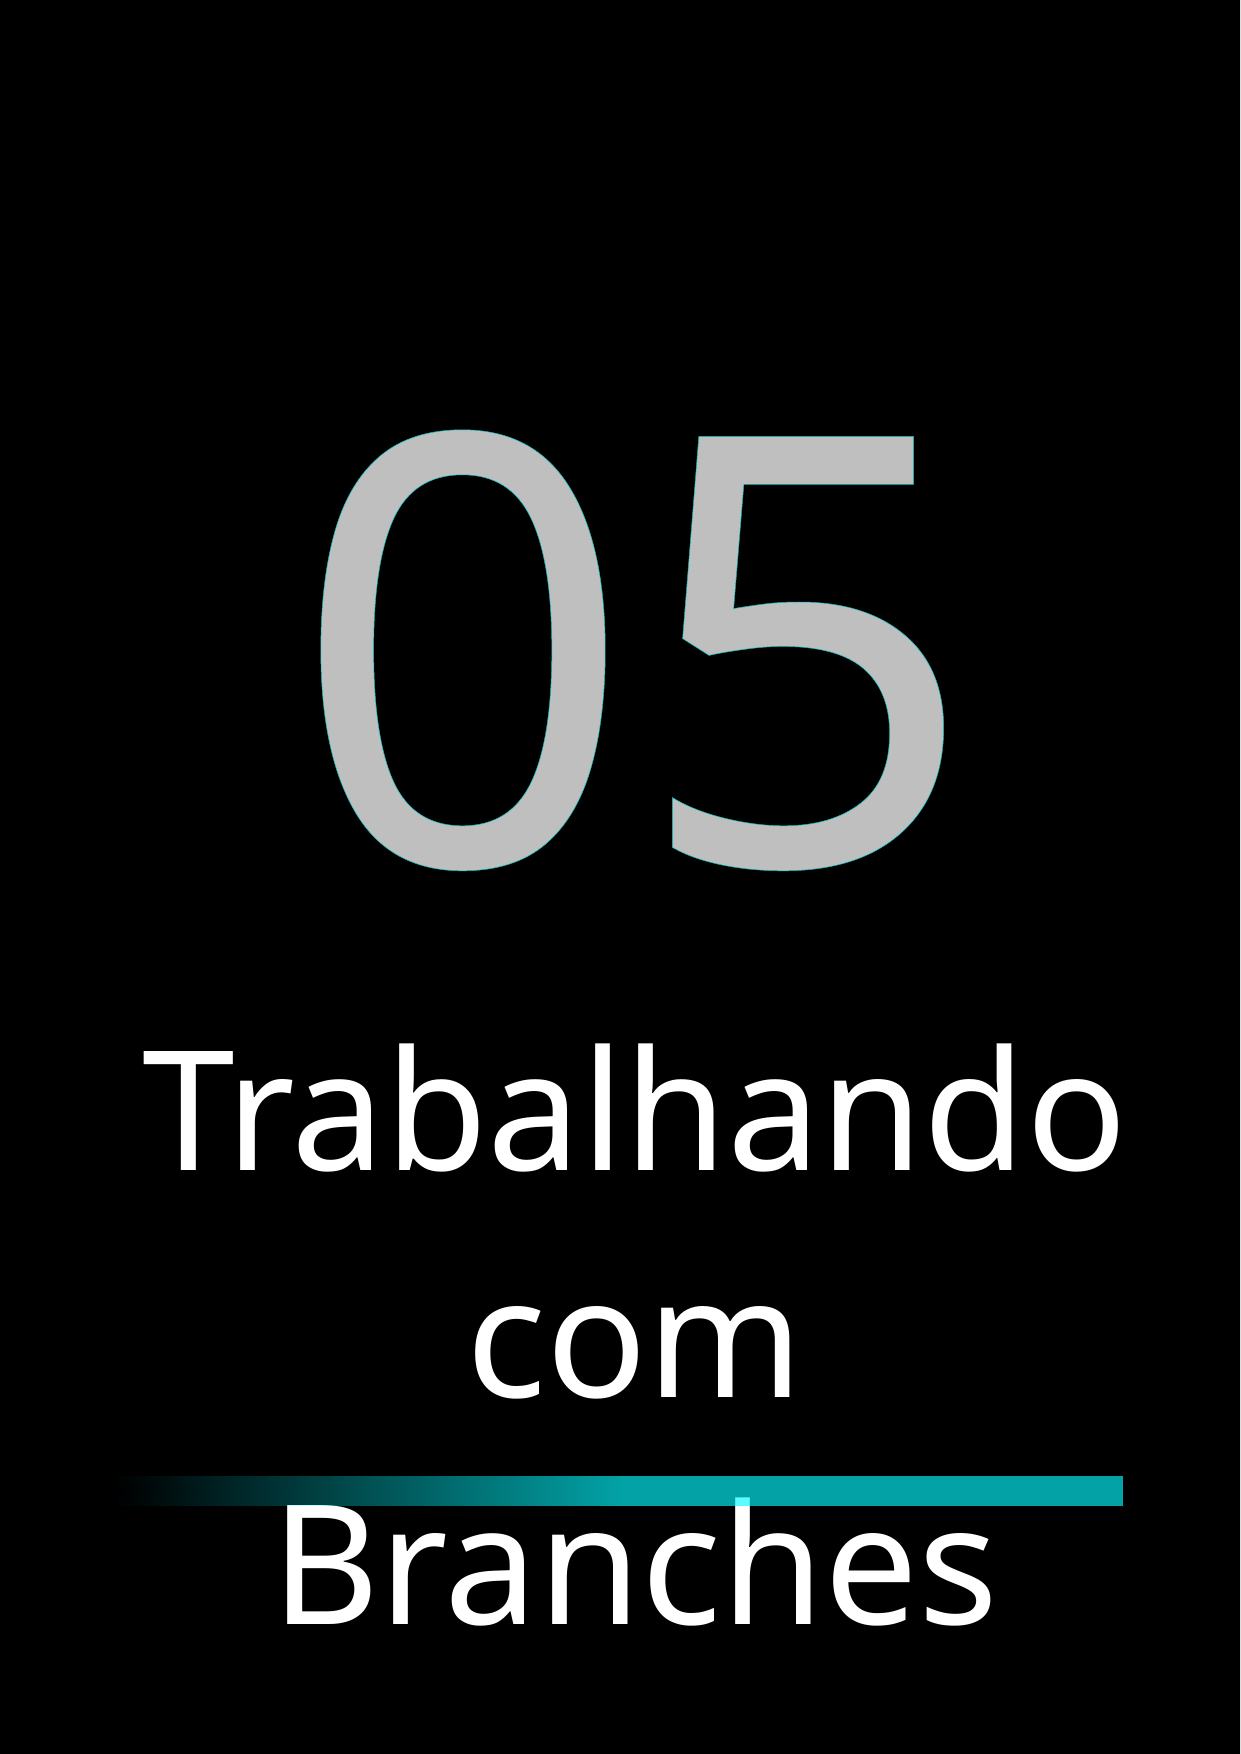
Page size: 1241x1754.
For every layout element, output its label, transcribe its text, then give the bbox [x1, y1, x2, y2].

text_box 05 [88, 215, 1182, 1017]
text_box [0, 0, 1241, 1754]
text_box Trabalhando com Branches [88, 1017, 1182, 1656]
